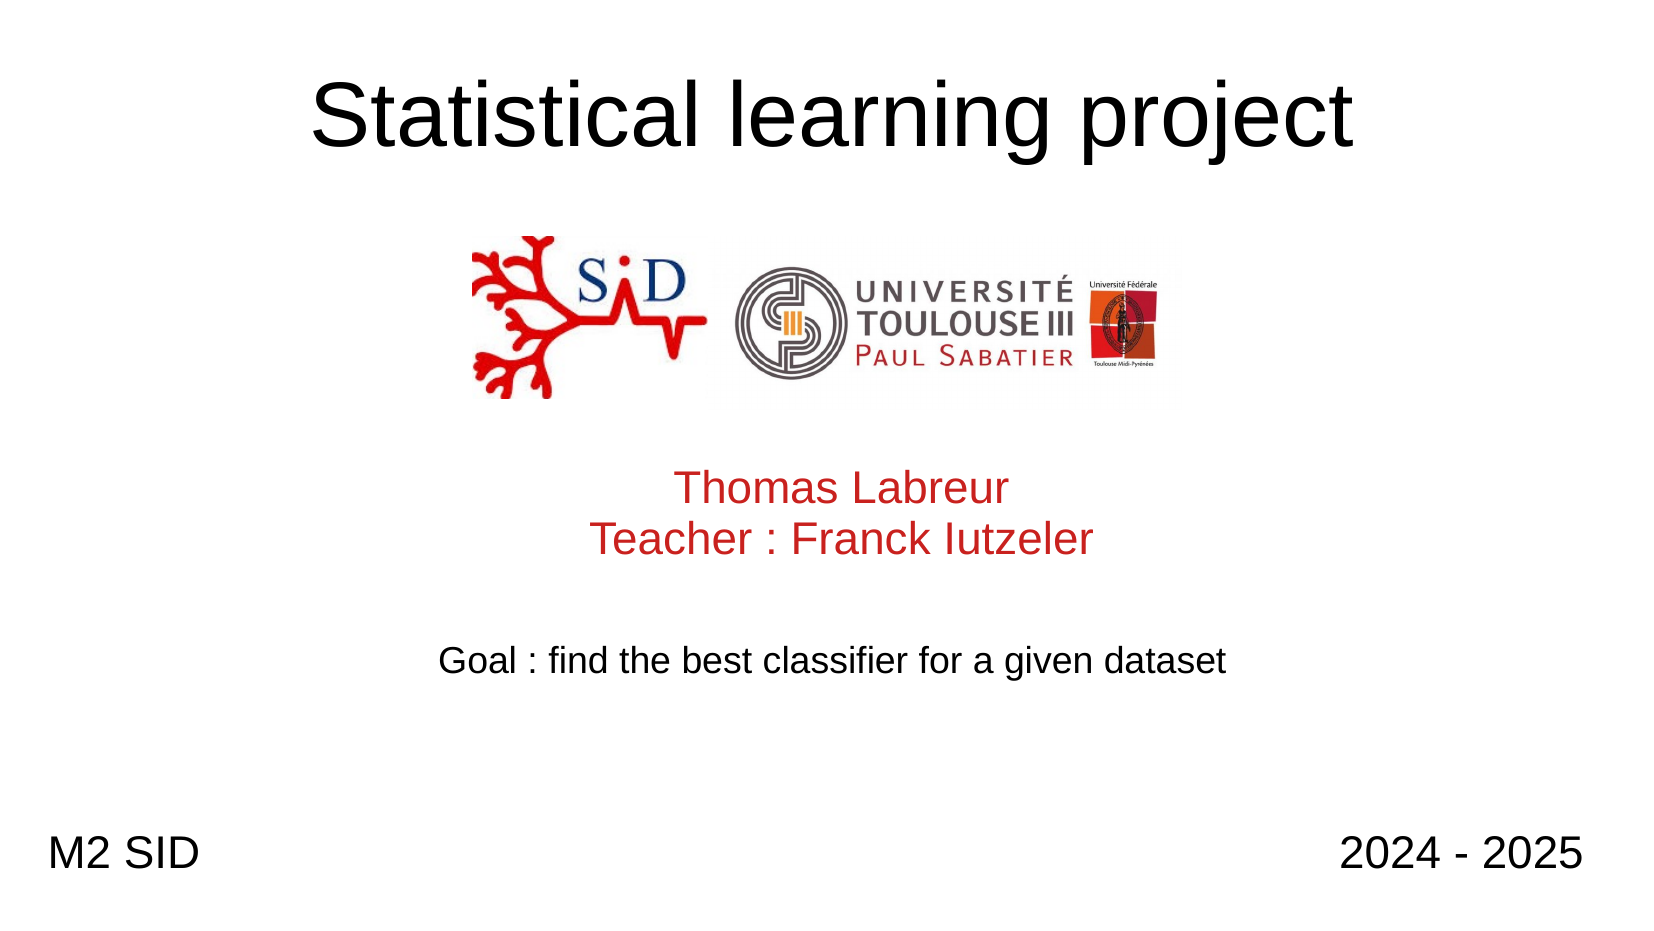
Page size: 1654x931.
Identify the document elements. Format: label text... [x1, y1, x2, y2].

title M2 SID [0, 774, 248, 931]
title Statistical learning project [88, 37, 1577, 193]
title Thomas Labreur Teacher : Franck Iutzeler [413, 435, 1270, 582]
title Goal : find the best classifier for a given dataset [88, 582, 1577, 739]
title 2024 - 2025 [1328, 774, 1595, 931]
picture [472, 236, 1182, 410]
